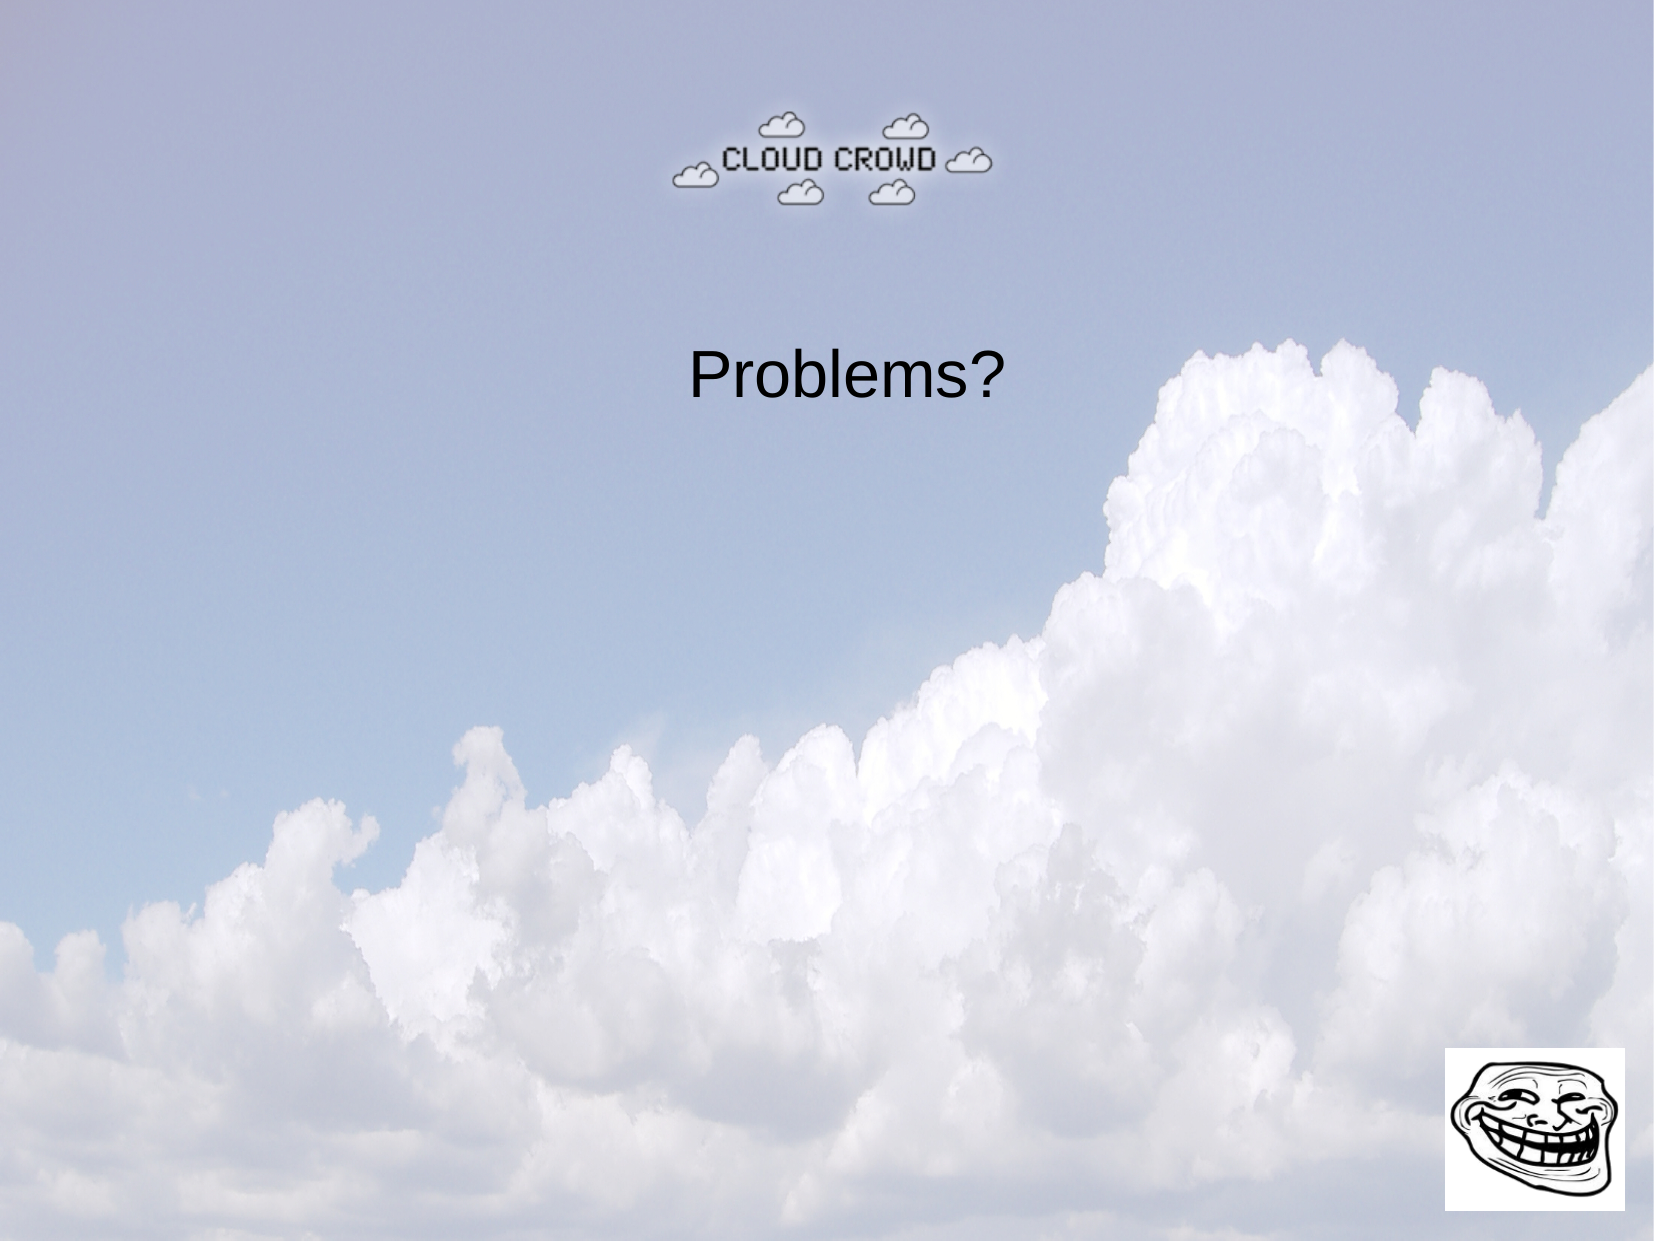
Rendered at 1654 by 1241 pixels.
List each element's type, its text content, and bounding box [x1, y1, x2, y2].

picture [0, 0, 1654, 1241]
list Problems? [67, 187, 1556, 1006]
